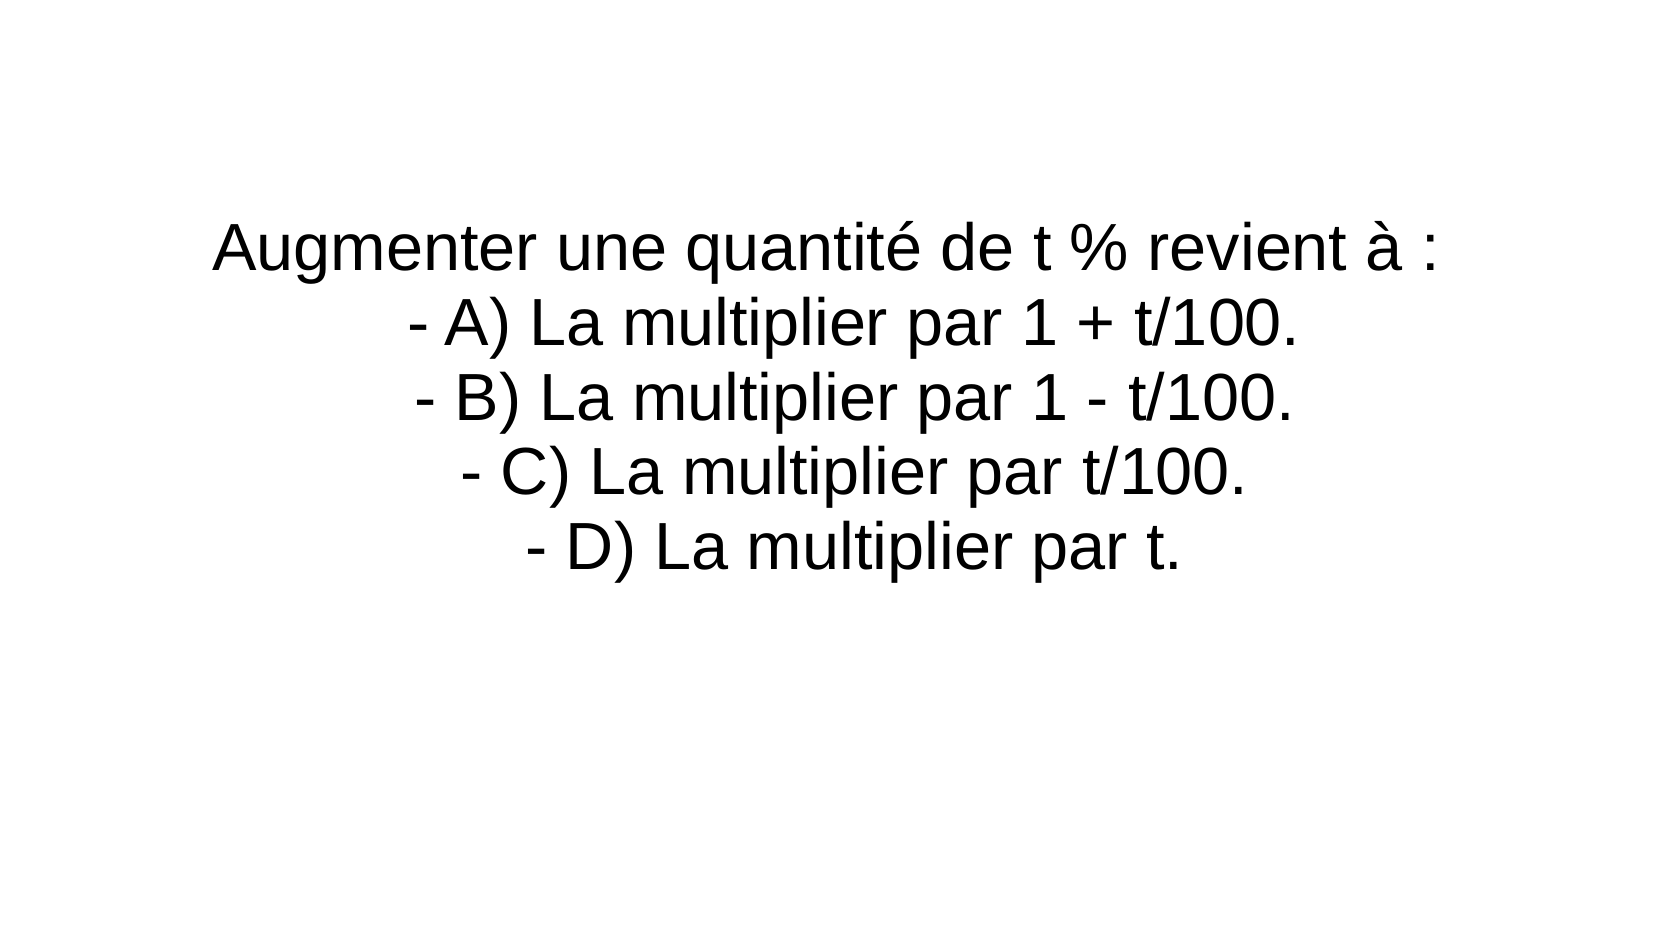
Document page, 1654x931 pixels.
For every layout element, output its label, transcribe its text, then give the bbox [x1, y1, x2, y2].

subtitle Augmenter une quantité de t % revient à : - A) La multiplier par 1 + t/100. - B) La multiplier par 1 - t/100. - C) La multiplier par t/100. - D) La multiplier par t. [82, 37, 1571, 757]
